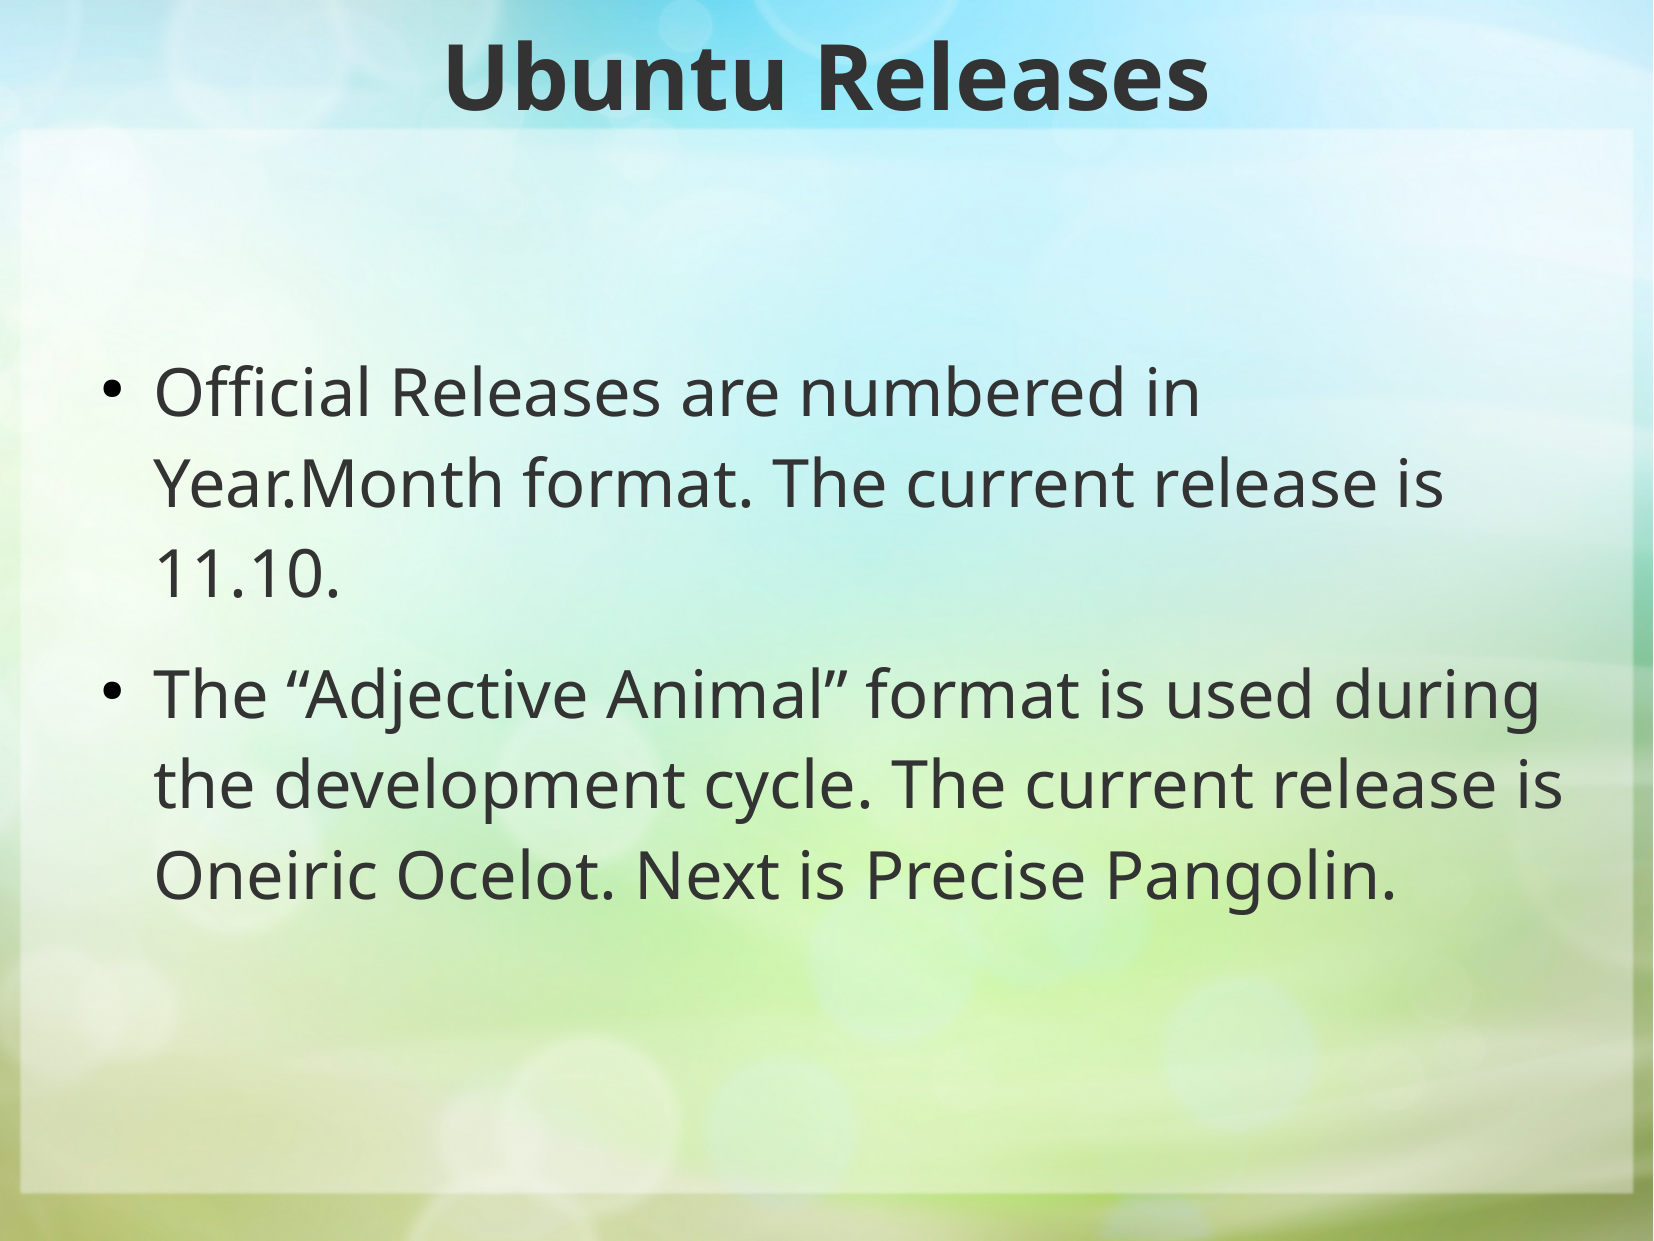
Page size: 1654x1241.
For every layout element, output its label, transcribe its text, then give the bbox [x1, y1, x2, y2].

list Official Releases are numbered in Year.Month format. The current release is 11.10. The “Adjective Animal” format is used during the development cycle. The current release is Oneiric Ocelot. Next is Precise Pangolin. [82, 222, 1571, 1042]
picture [0, 0, 1654, 1241]
title Ubuntu Releases [82, 0, 1571, 151]
